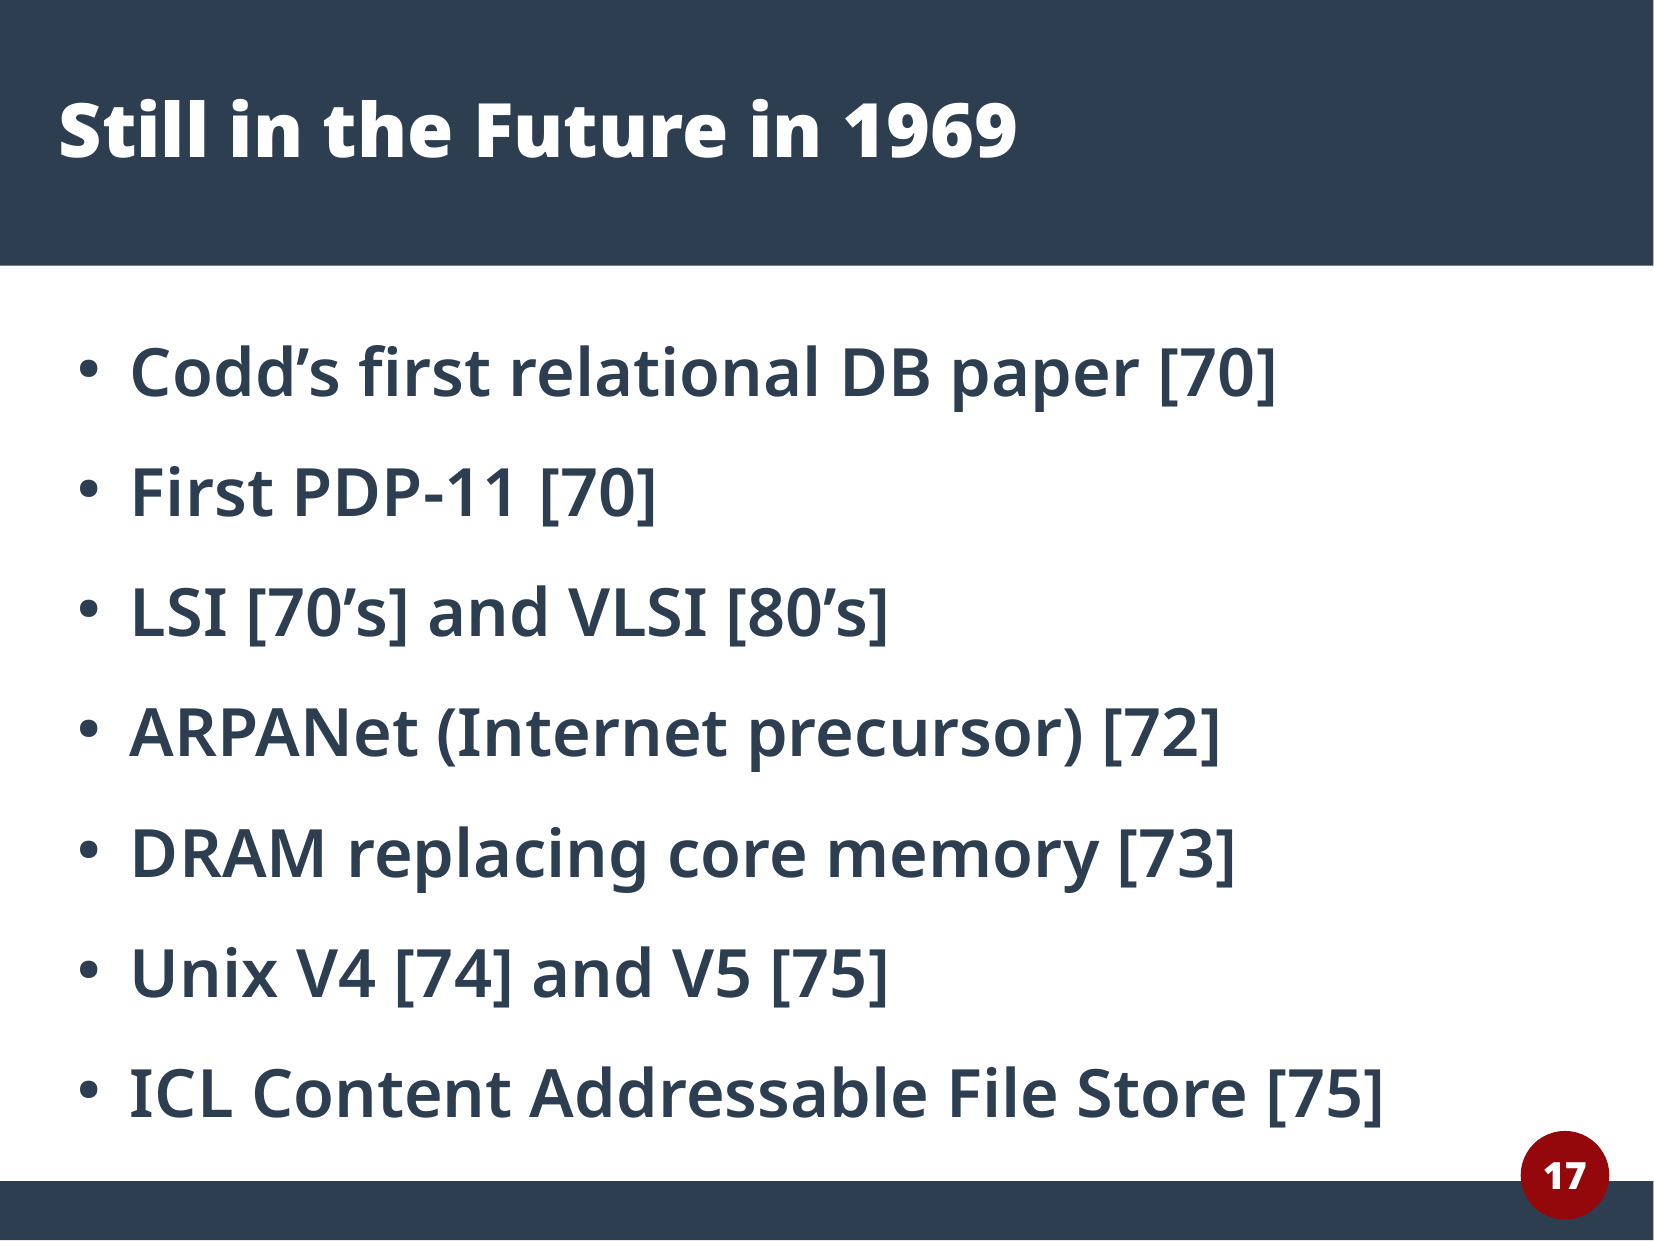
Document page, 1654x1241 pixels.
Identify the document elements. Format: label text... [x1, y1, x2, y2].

title Still in the Future in 1969 [59, 49, 1595, 207]
list Codd’s first relational DB paper [70] First PDP-11 [70] LSI [70’s] and VLSI [80’s] ARPANet (Internet precursor) [72] DRAM replacing core memory [73] Unix V4 [74] and V5 [75] ICL Content Addressable File Store [75] [59, 324, 1595, 1152]
